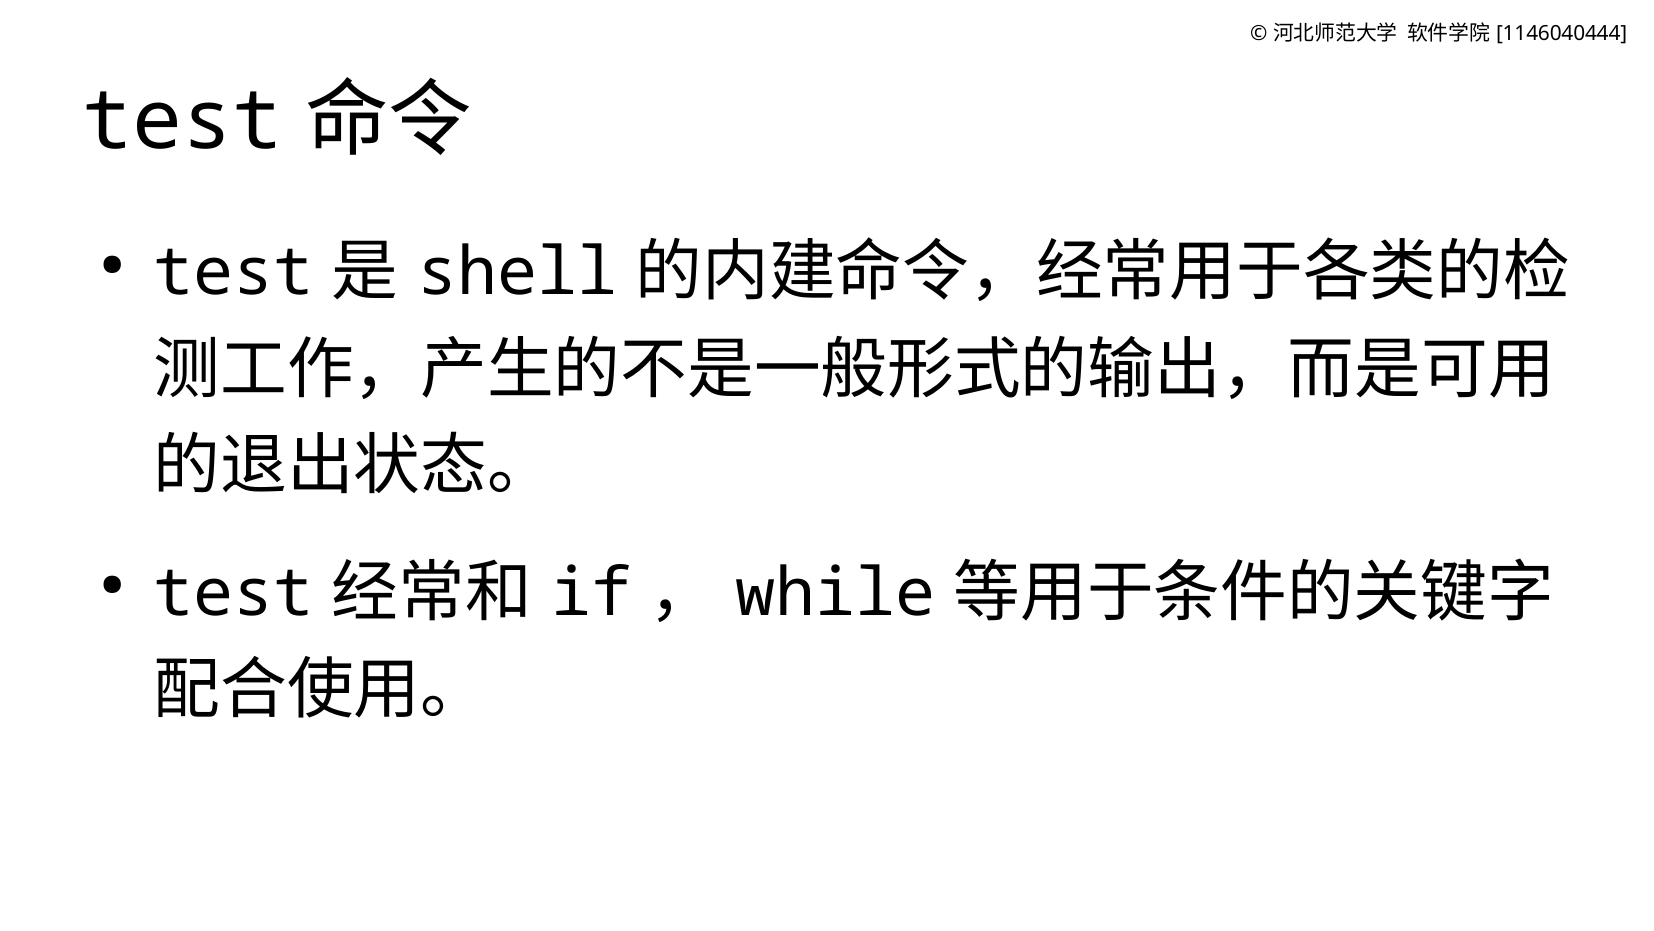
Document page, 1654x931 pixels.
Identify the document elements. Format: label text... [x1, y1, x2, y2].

list test是shell的内建命令，经常用于各类的检测工作，产生的不是一般形式的输出，而是可用的退出状态。 test经常和if，while等用于条件的关键字配合使用。 [82, 217, 1571, 758]
title test命令 [82, 37, 1571, 189]
